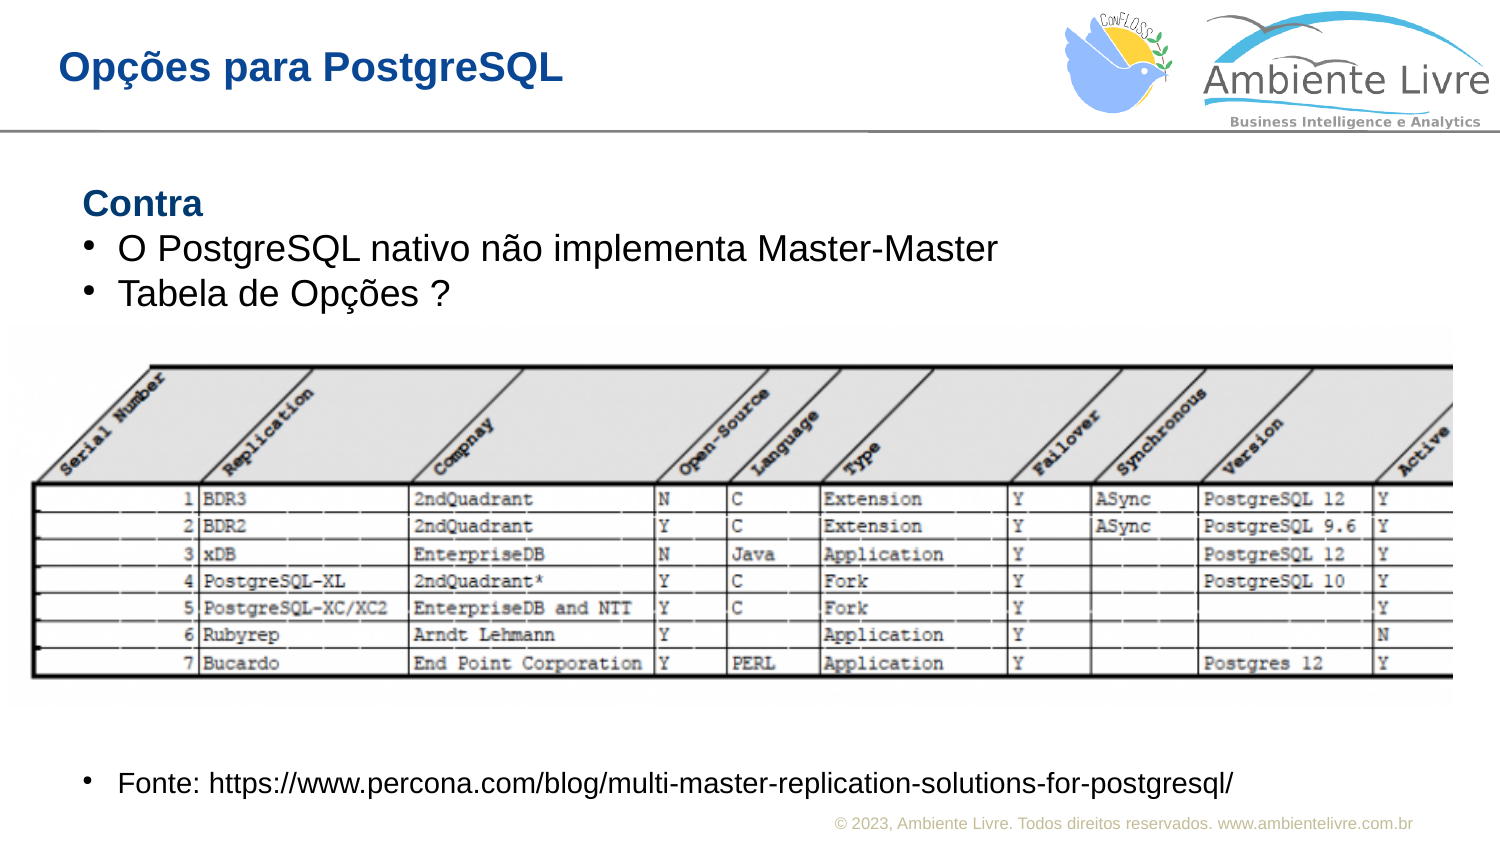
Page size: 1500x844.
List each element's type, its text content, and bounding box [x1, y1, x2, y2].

text_box Contra O PostgreSQL nativo não implementa Master-Master Tabela de Opções ? Fonte: https://www.percona.com/blog/multi-master-replication-solutions-for-postgresql/ [67, 171, 1382, 324]
title Opções para PostgreSQL [43, 8, 1127, 129]
picture [1203, 11, 1489, 129]
picture [1051, 0, 1182, 130]
text_box Contra O PostgreSQL nativo não implementa Master-Master Tabela de Opções ? Fonte: https://www.percona.com/blog/multi-master-replication-solutions-for-postgresql/ [67, 709, 1382, 807]
picture [8, 324, 1453, 709]
